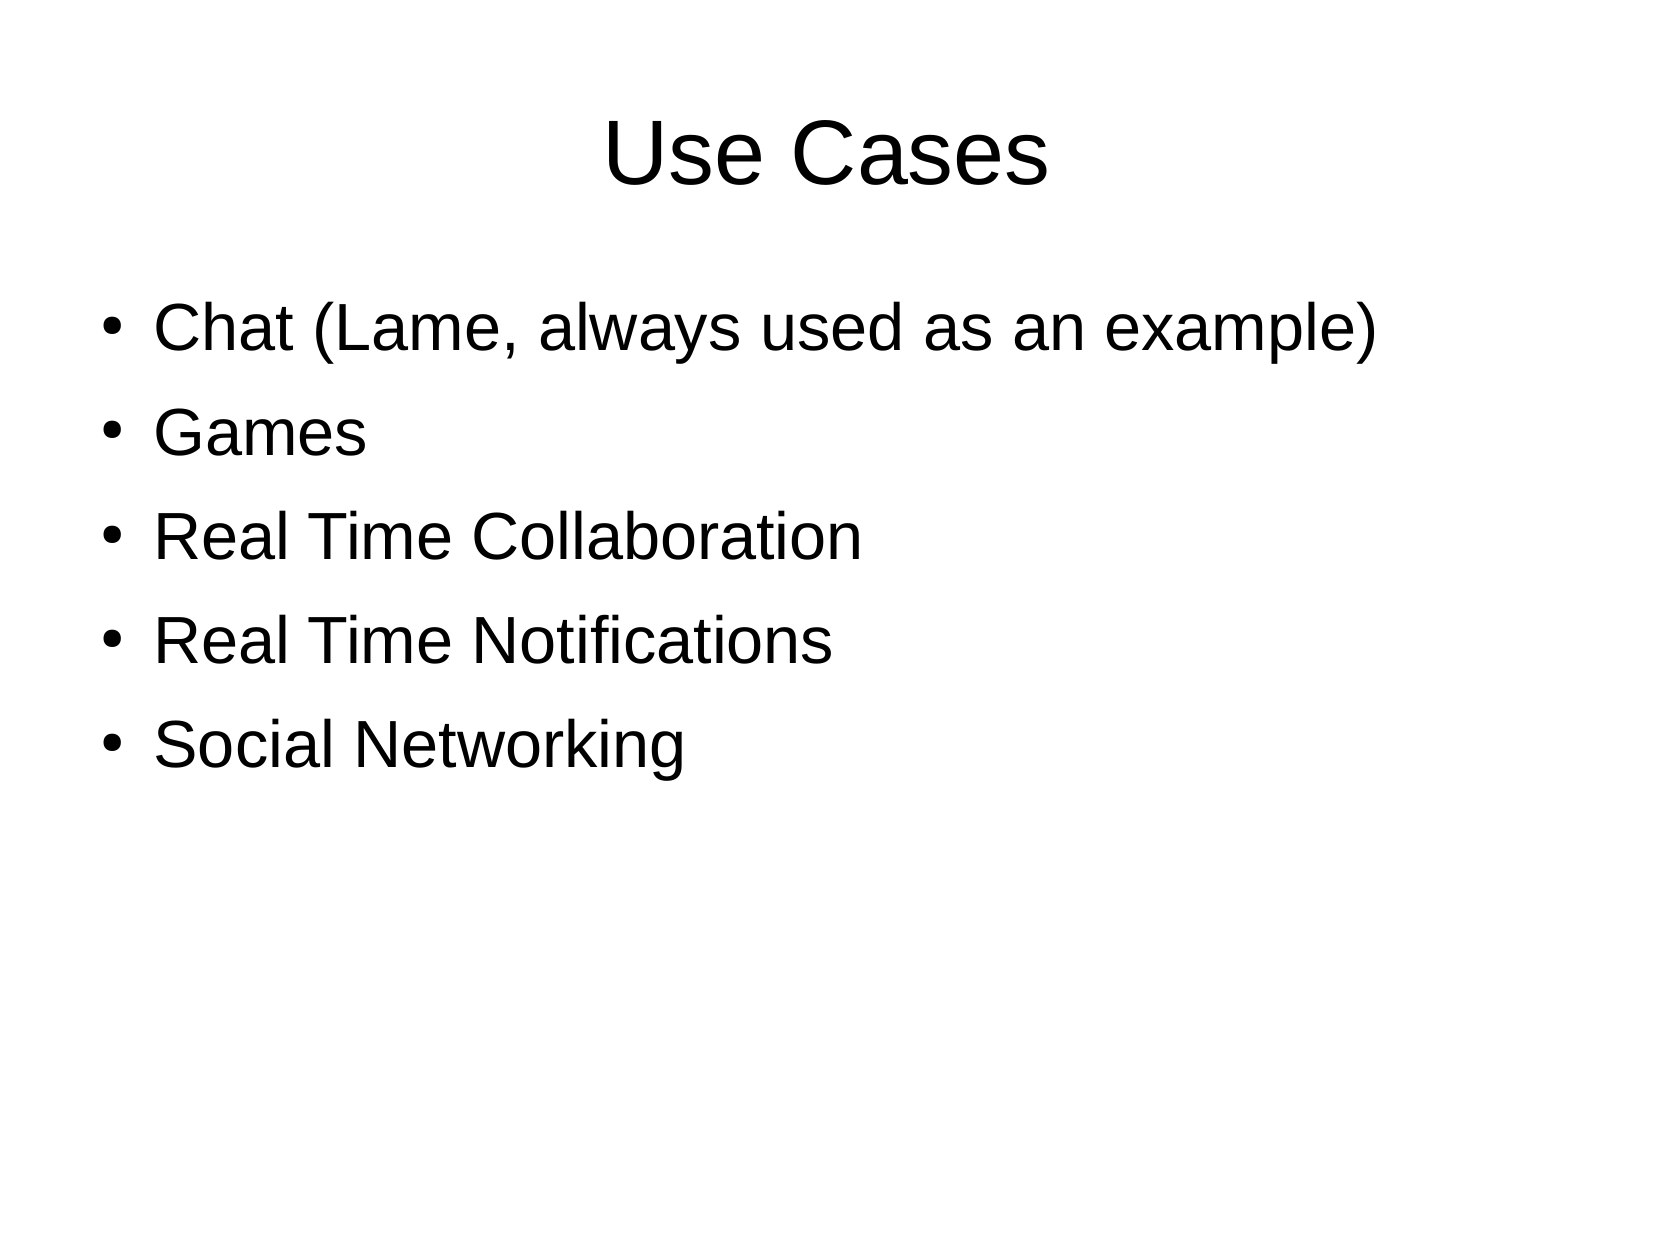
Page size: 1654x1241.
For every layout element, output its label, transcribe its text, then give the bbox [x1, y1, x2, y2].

title Use Cases [82, 49, 1571, 257]
list Chat (Lame, always used as an example) Games Real Time Collaboration Real Time Notifications Social Networking [82, 290, 1571, 1109]
